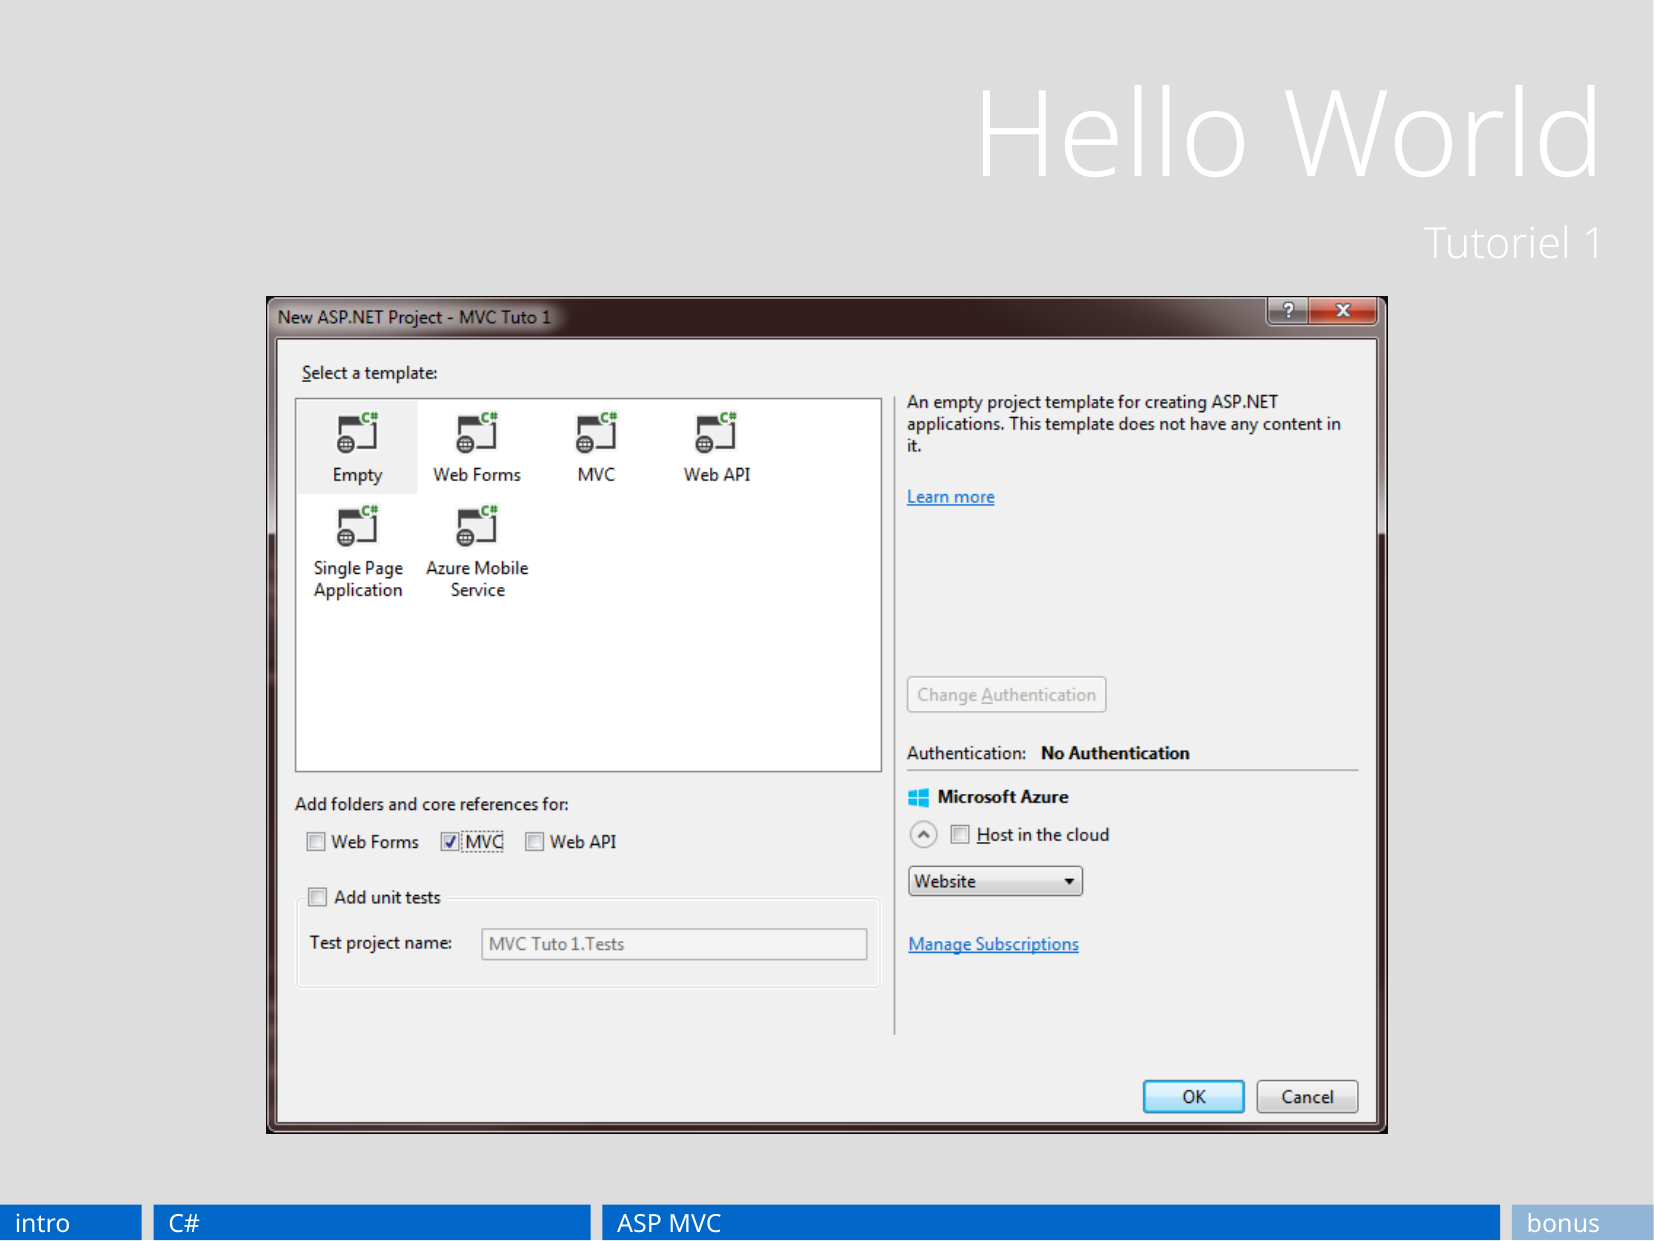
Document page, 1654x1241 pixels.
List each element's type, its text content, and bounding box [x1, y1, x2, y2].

text_box C# [153, 1204, 591, 1241]
picture [266, 296, 1388, 1134]
title Tutoriel 1 [47, 212, 1607, 272]
text_box bonus [1511, 1204, 1654, 1241]
title Hello World [47, 47, 1607, 212]
text_box intro [0, 1204, 142, 1241]
text_box ASP MVC [602, 1204, 1501, 1241]
